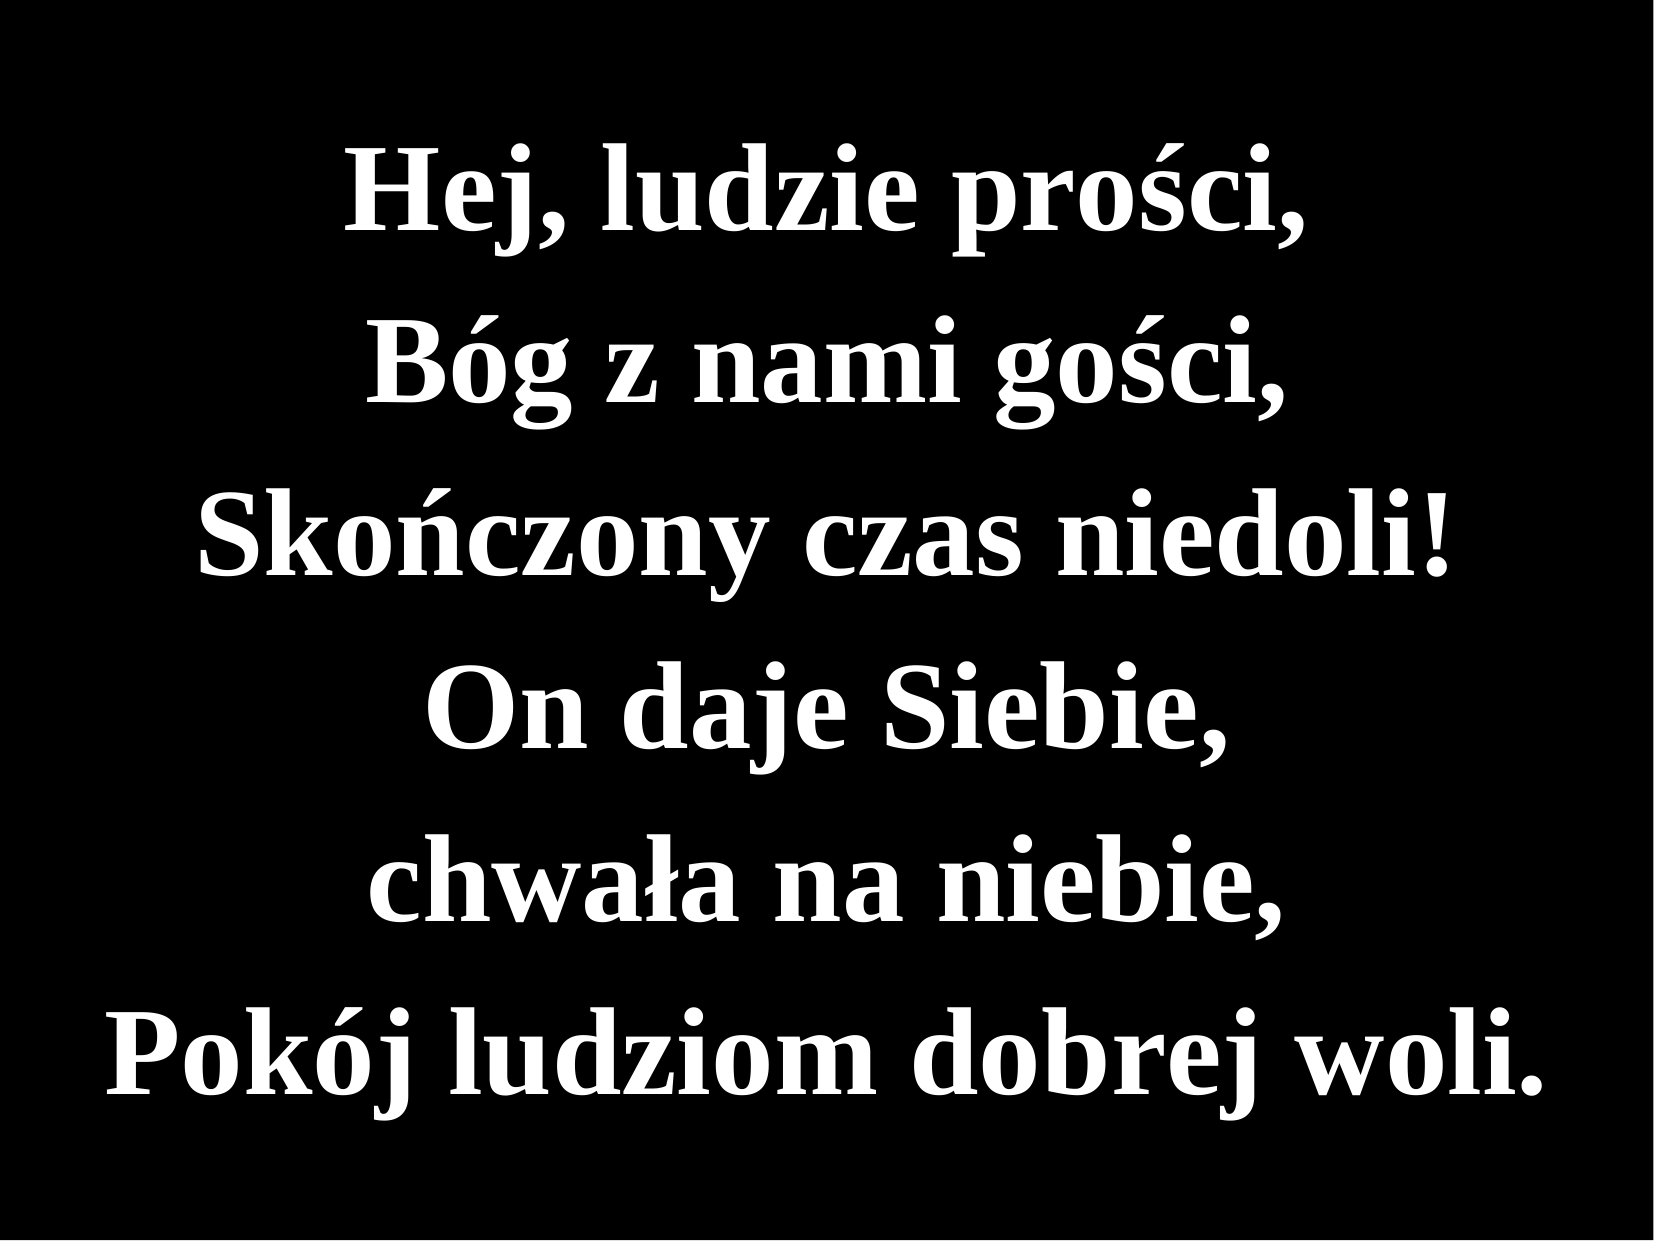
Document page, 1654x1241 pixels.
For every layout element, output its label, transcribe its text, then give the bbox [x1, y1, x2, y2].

title Hej, ludzie prości, ppp Bóg z nami gości, ppp Skończony czas niedoli! ppp On daje Siebie, ppp chwała na niebie, ppp Pokój ludziom dobrej woli. [0, 0, 1654, 1241]
